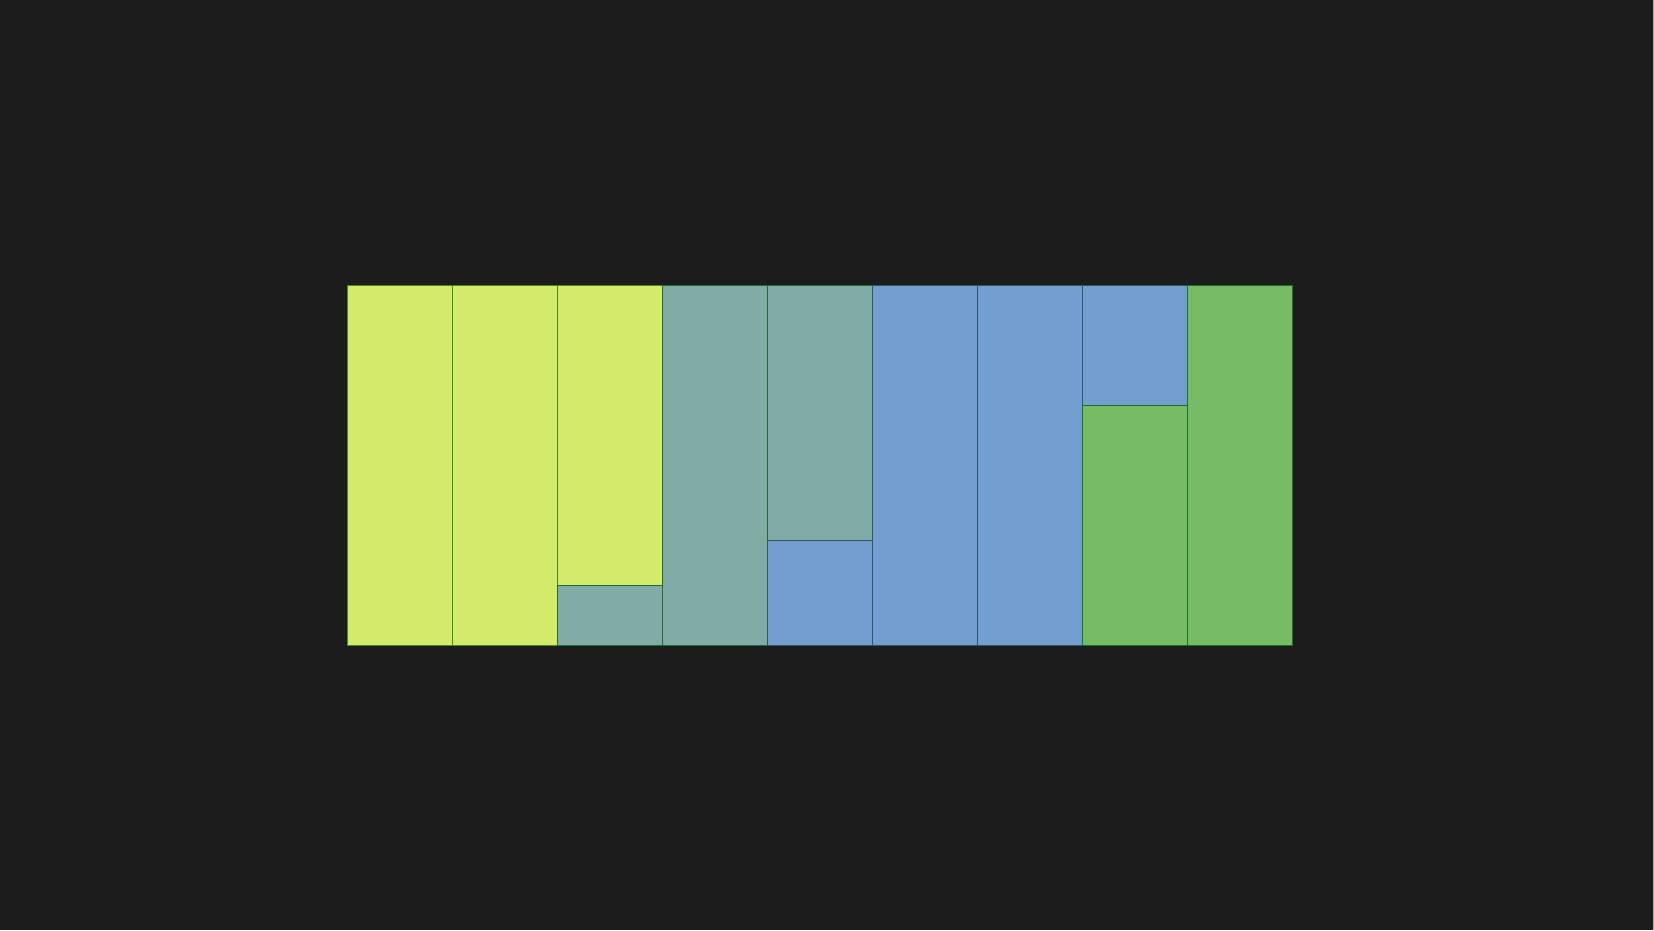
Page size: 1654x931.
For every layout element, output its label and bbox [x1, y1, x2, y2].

text_box [347, 285, 1293, 646]
